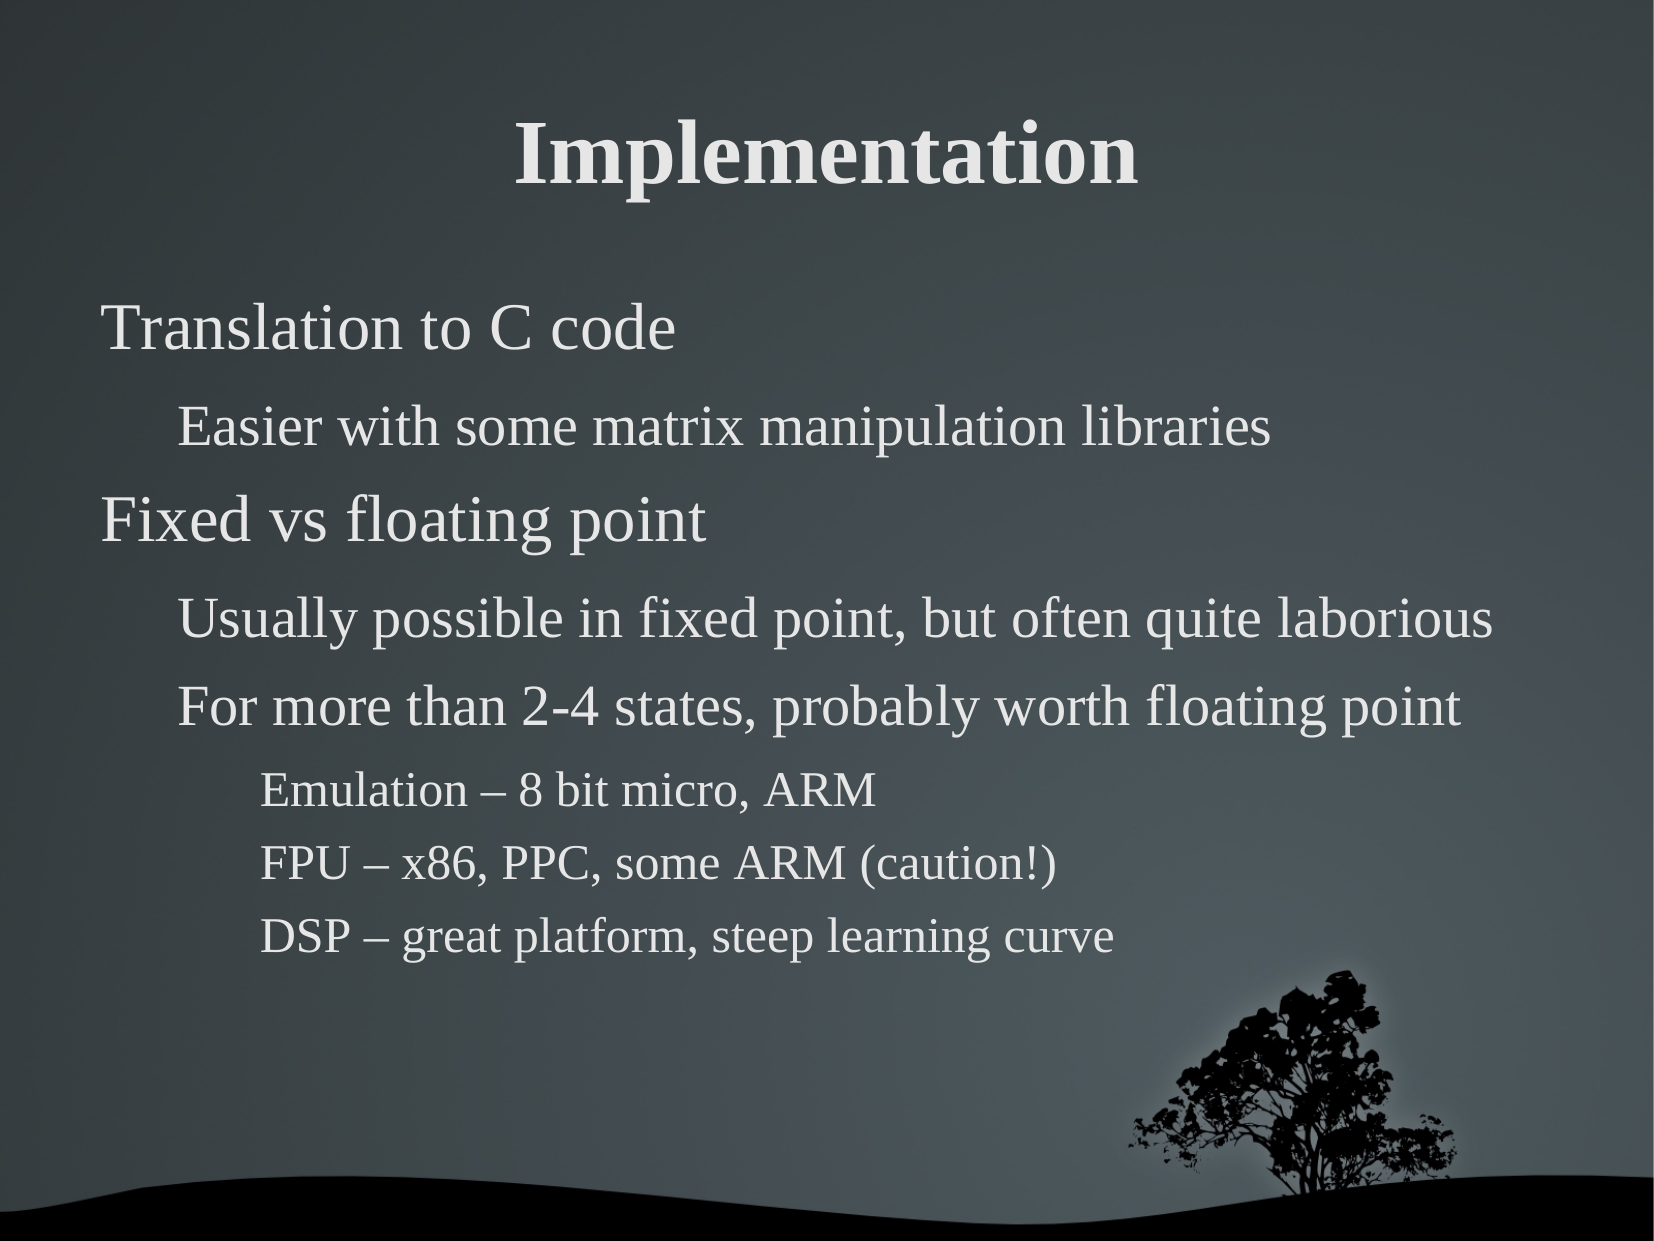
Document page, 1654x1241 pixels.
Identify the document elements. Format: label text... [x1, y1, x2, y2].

list Translation to C code Easier with some matrix manipulation libraries Fixed vs floating point Usually possible in fixed point, but often quite laborious For more than 2-4 states, probably worth floating point Emulation – 8 bit micro, ARM FPU – x86, PPC, some ARM (caution!) DSP – great platform, steep learning curve [82, 290, 1571, 1094]
picture [0, 0, 1654, 1241]
title Implementation [82, 56, 1571, 250]
